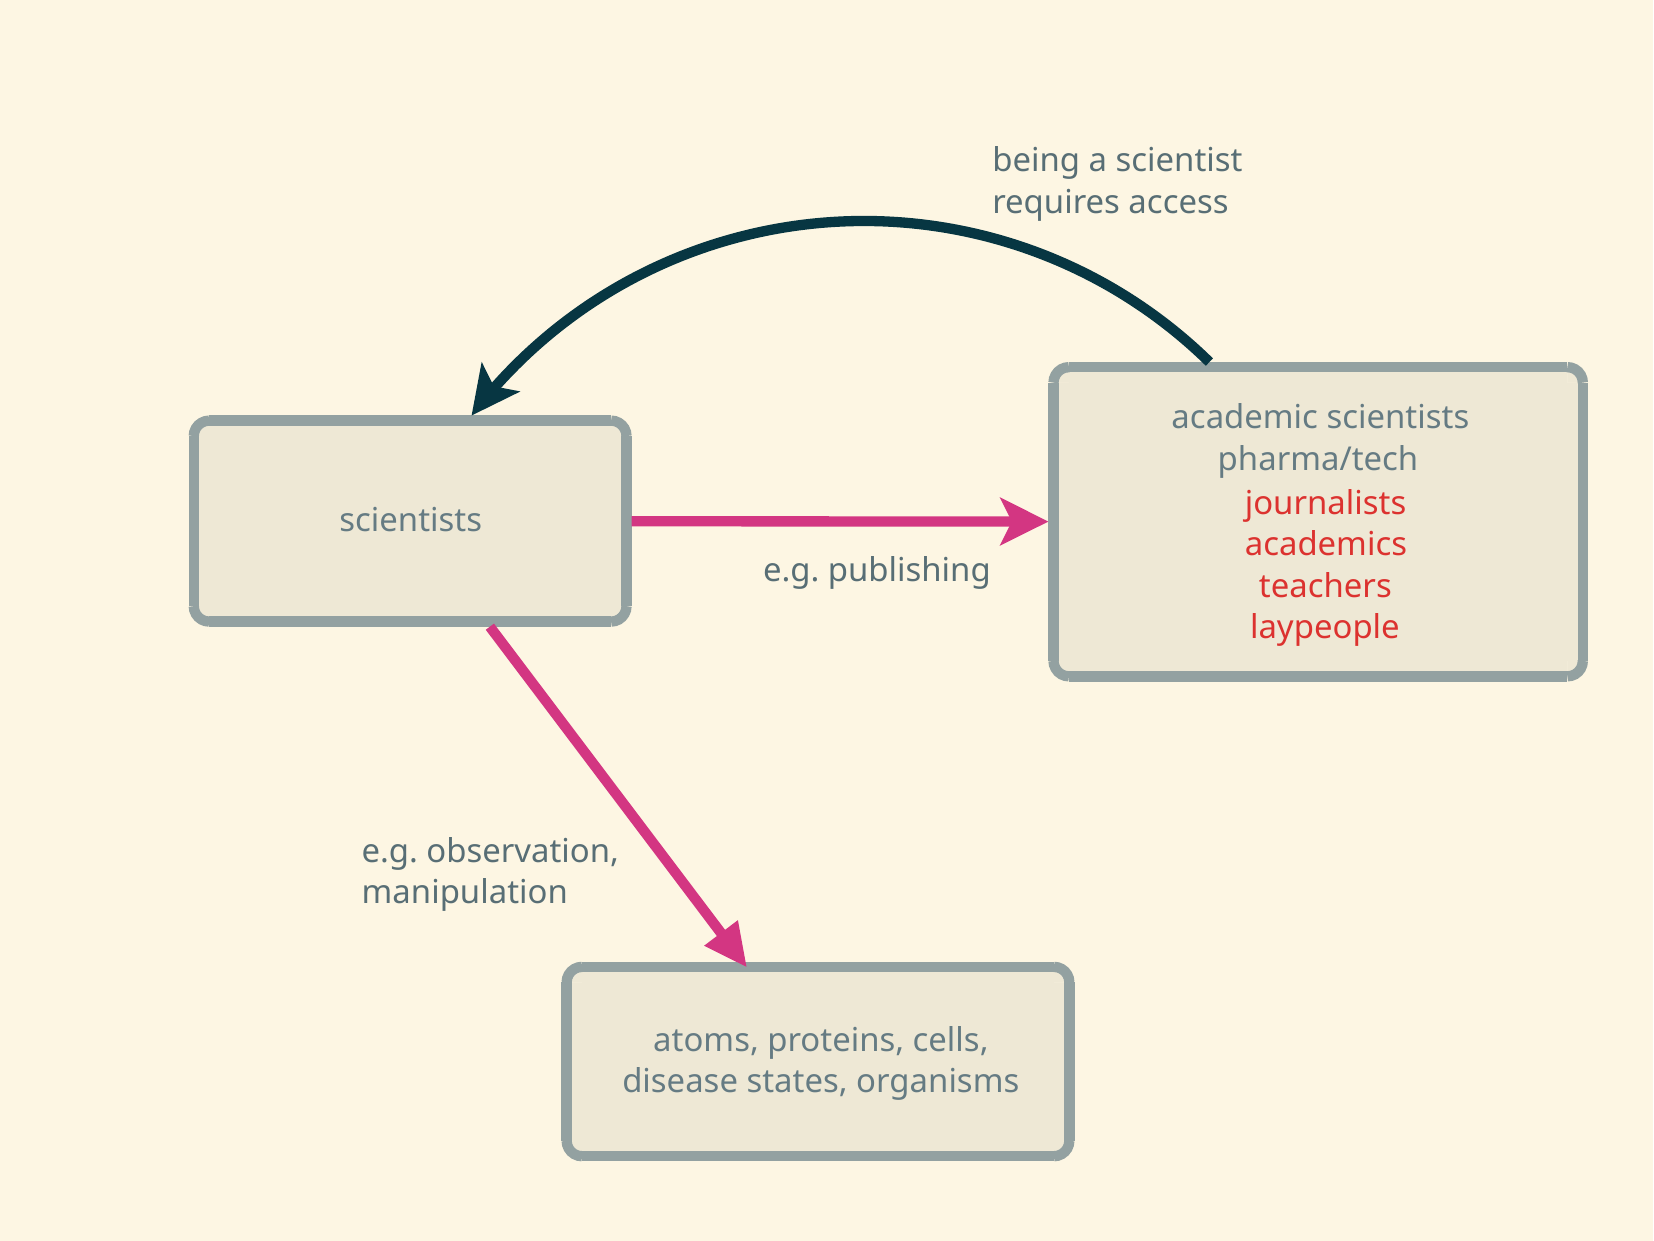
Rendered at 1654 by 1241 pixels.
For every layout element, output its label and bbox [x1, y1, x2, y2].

picture [0, 133, 1591, 1166]
